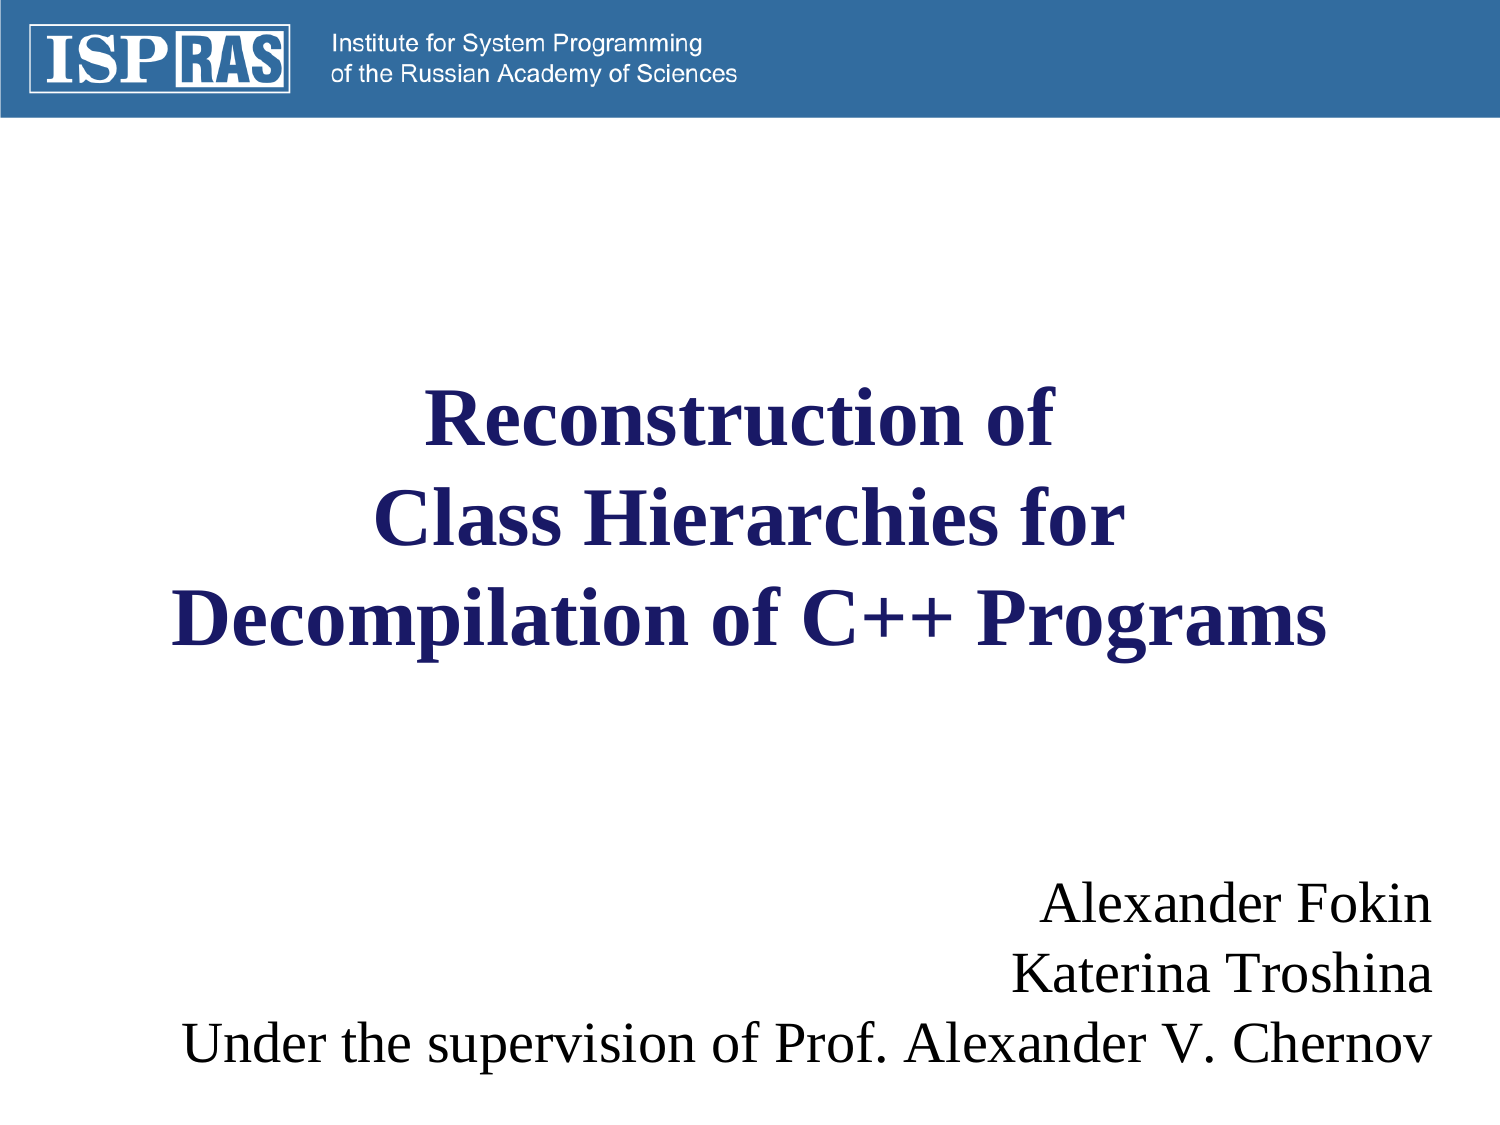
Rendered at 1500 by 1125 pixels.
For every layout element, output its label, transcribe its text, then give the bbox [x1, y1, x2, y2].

title Reconstruction of Class Hierarchies for Decompilation of C++ Programs [112, 354, 1388, 670]
picture [0, 0, 1500, 1125]
text_box Alexander Fokin Katerina Troshina Under the supervision of Prof. Alexander V. Chernov [59, 856, 1449, 1082]
